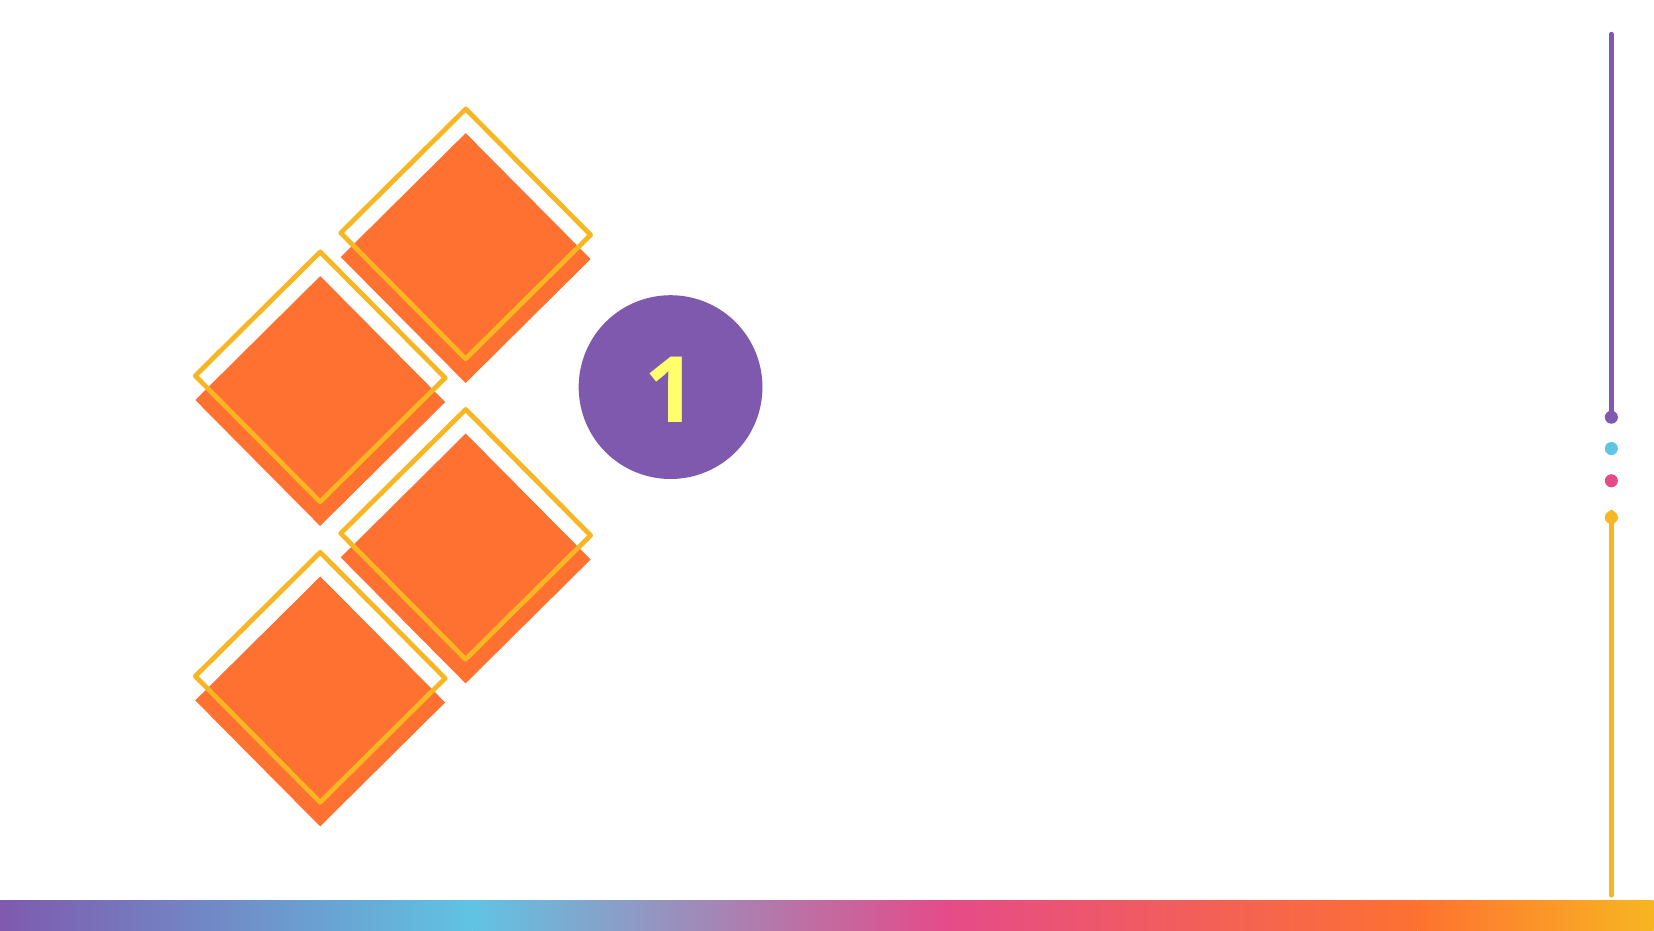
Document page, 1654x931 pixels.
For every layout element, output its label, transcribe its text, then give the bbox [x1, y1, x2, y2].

text_box 1 [578, 295, 763, 479]
